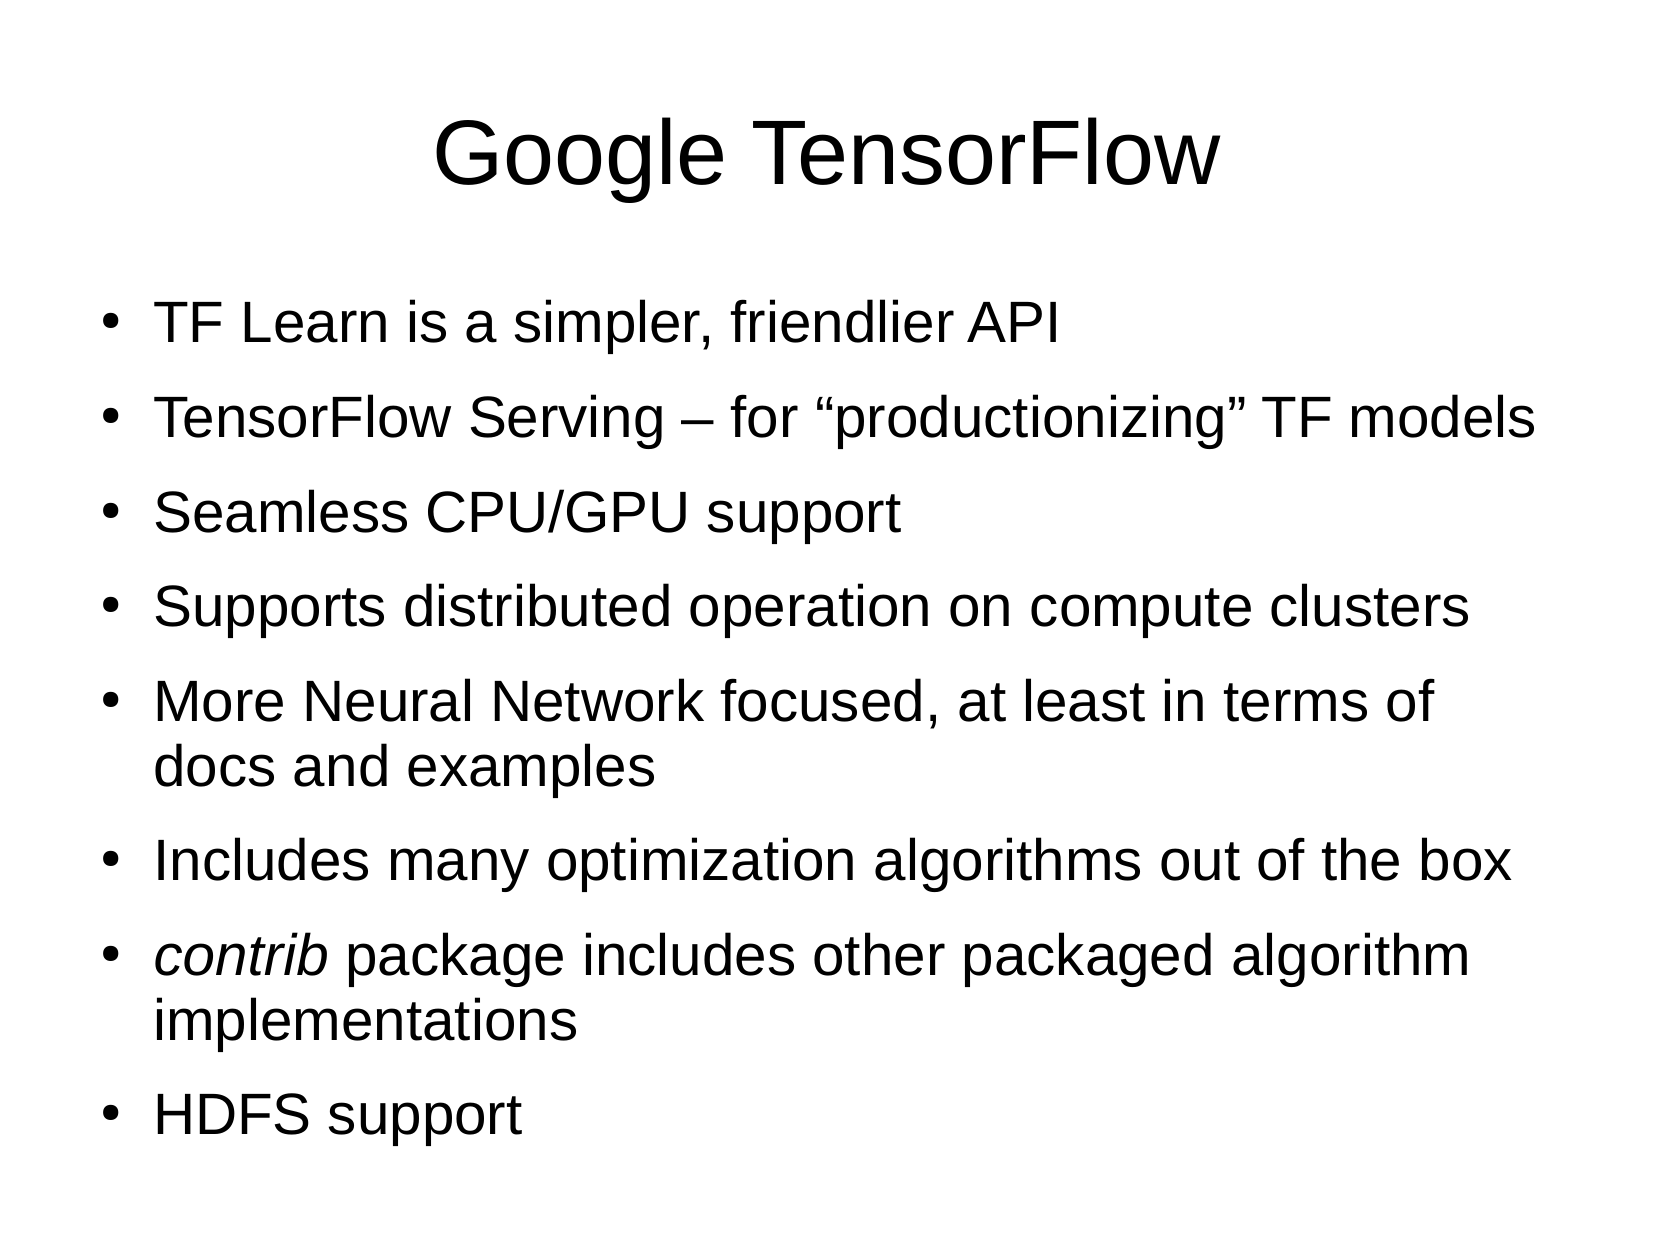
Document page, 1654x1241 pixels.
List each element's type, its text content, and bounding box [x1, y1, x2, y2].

list TF Learn is a simpler, friendlier API TensorFlow Serving – for “productionizing” TF models Seamless CPU/GPU support Supports distributed operation on compute clusters More Neural Network focused, at least in terms of docs and examples Includes many optimization algorithms out of the box contrib package includes other packaged algorithm implementations HDFS support [82, 290, 1571, 1148]
title Google TensorFlow [82, 49, 1571, 257]
